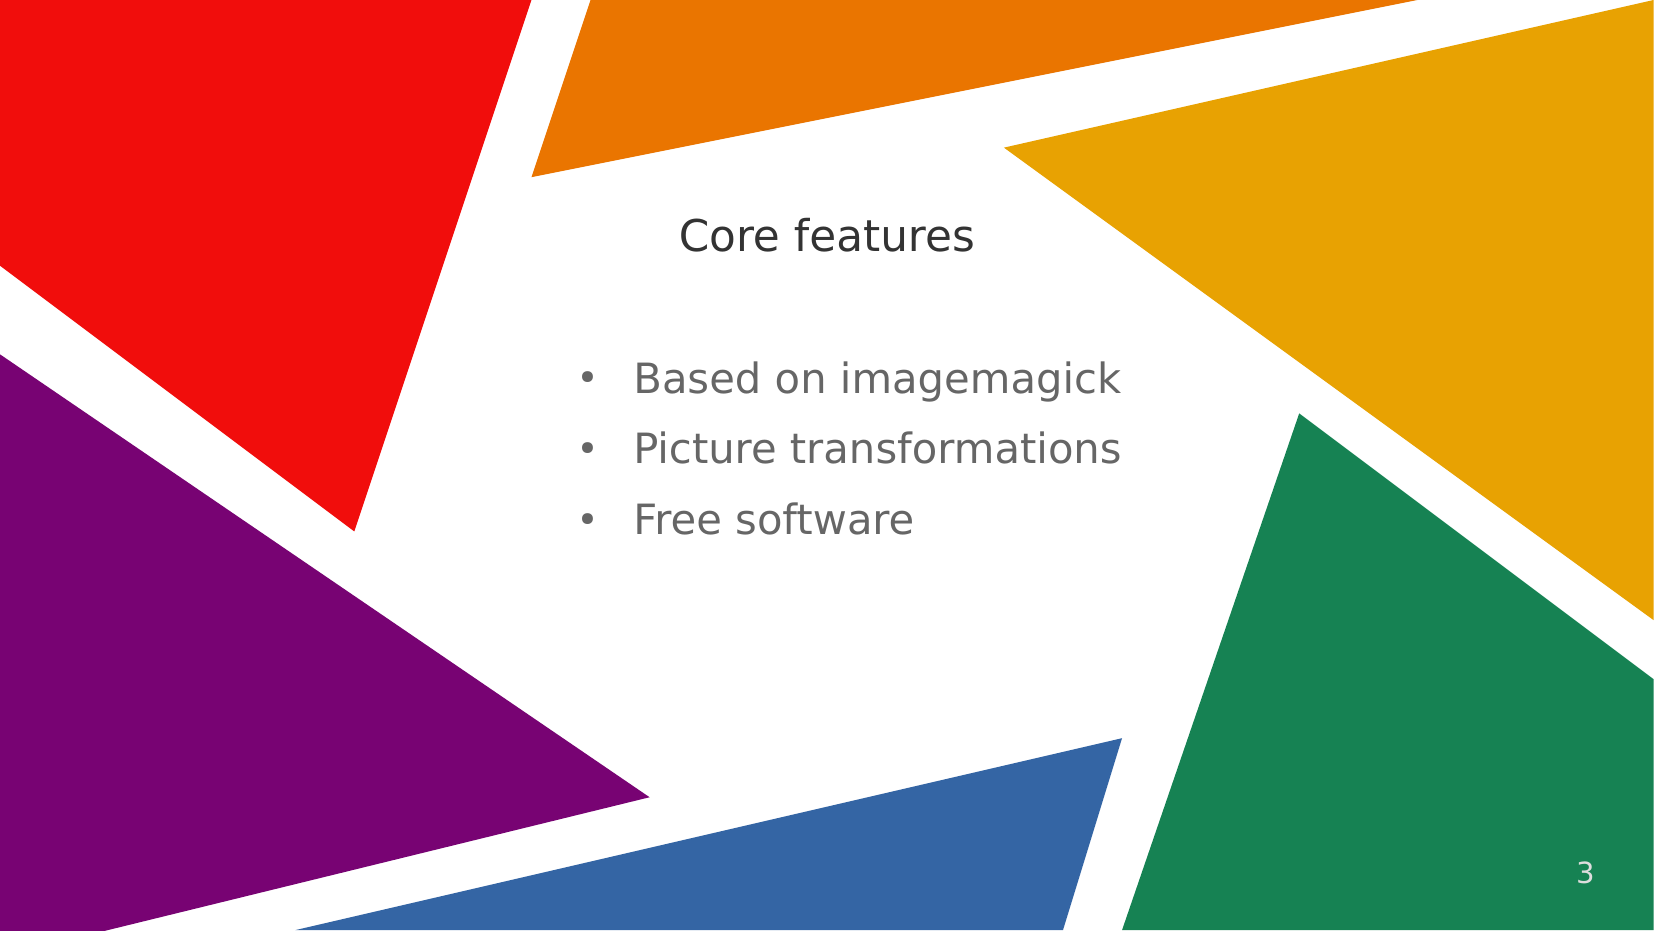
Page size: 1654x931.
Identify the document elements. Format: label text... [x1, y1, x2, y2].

list Based on imagemagick Picture transformations Free software [562, 354, 1272, 768]
title Core features [472, 147, 1182, 325]
